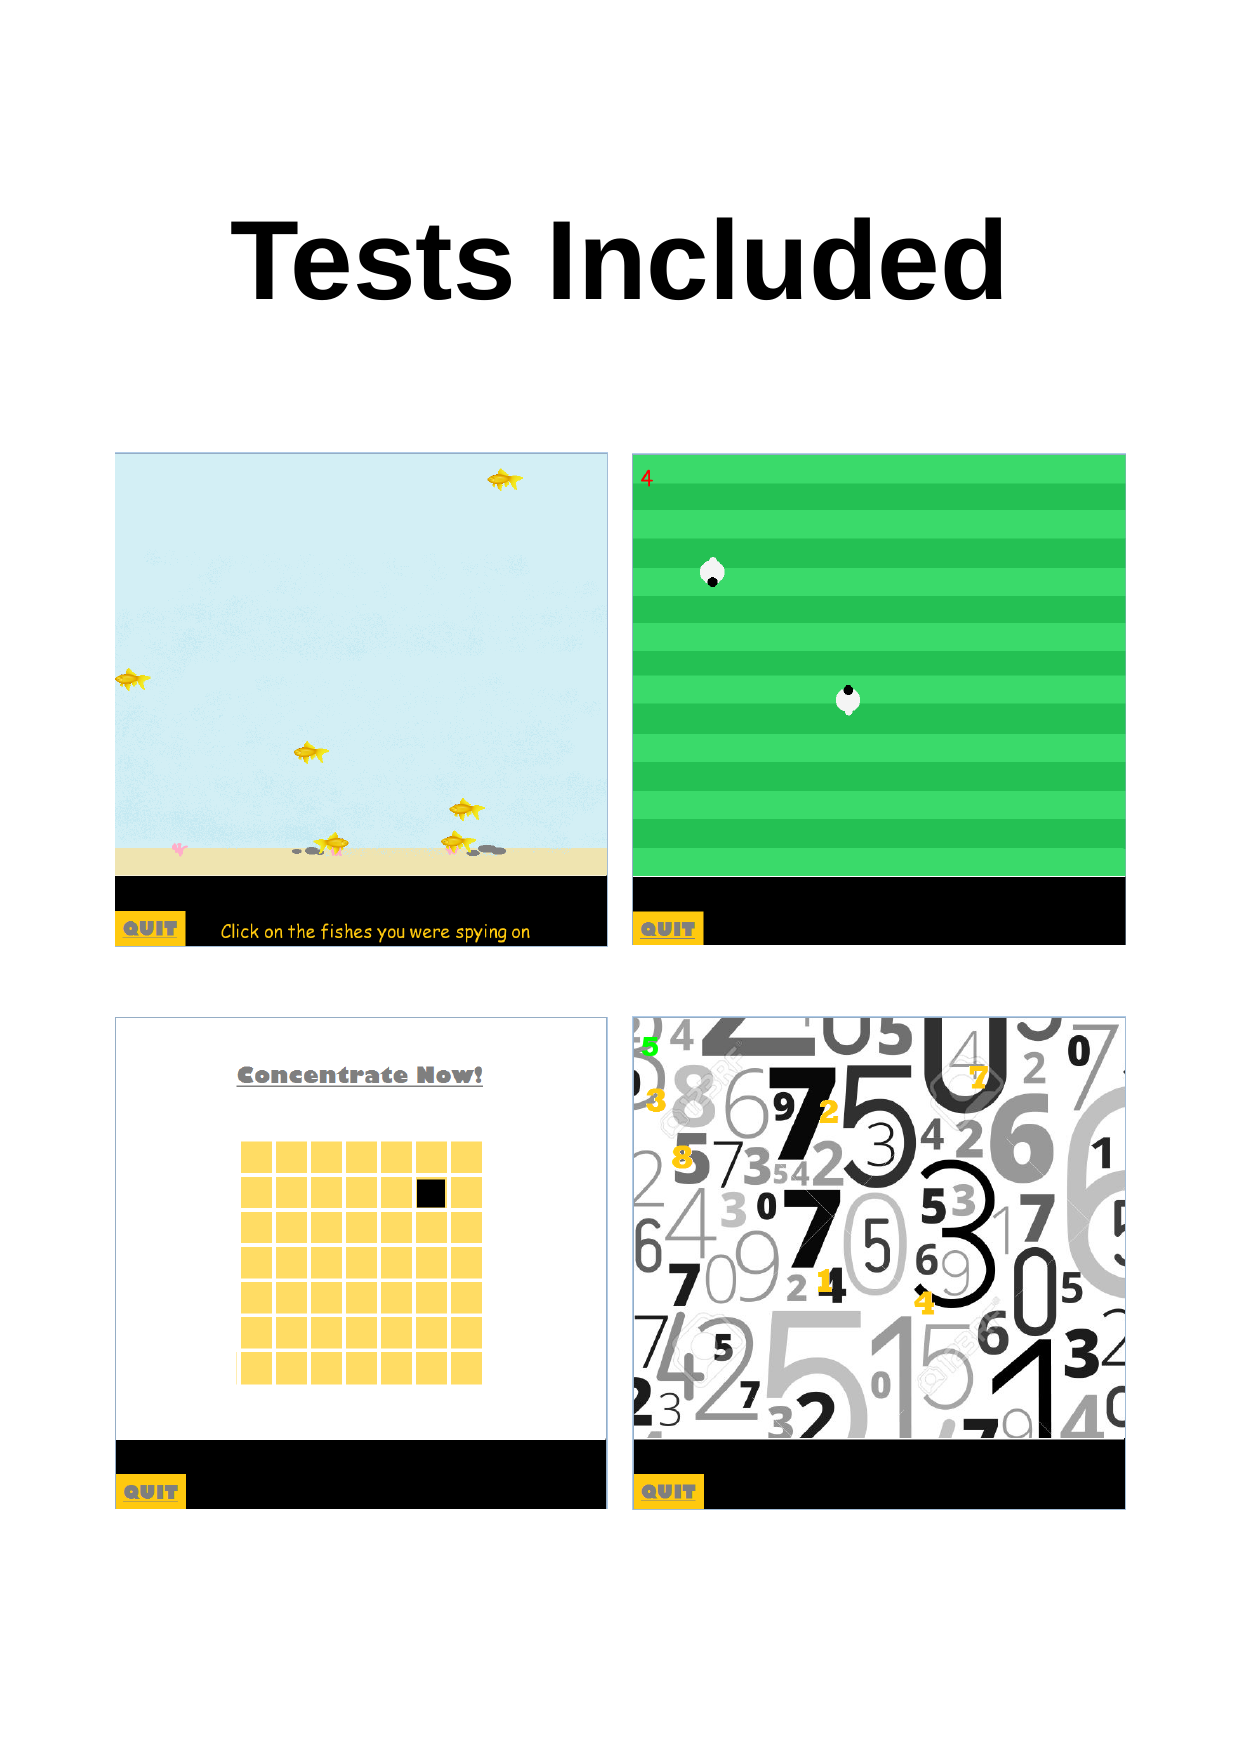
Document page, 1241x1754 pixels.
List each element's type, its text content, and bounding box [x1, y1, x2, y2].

picture [115, 452, 608, 947]
title Tests Included [115, 124, 1125, 398]
picture [632, 1016, 1126, 1510]
picture [115, 1017, 608, 1509]
picture [632, 453, 1126, 945]
